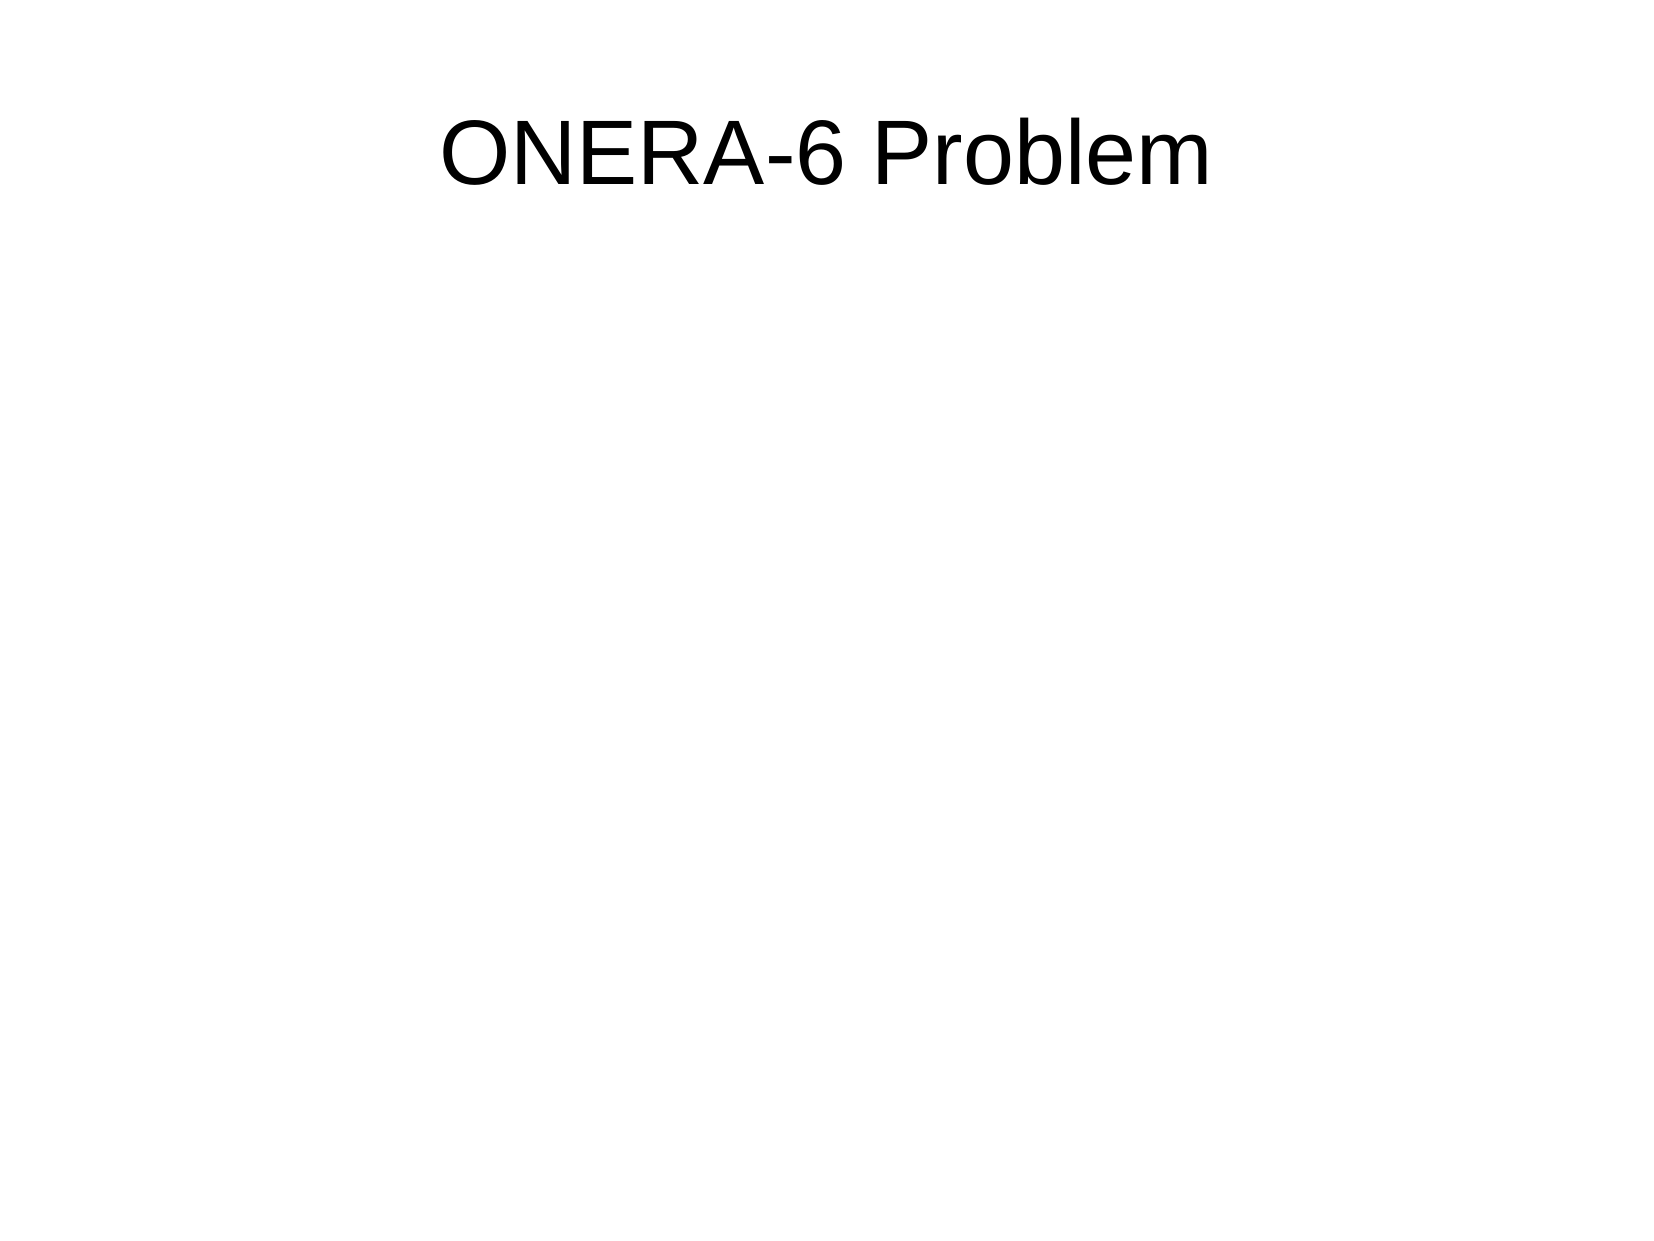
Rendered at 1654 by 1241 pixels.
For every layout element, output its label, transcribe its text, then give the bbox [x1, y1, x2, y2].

title ONERA-6 Problem [82, 49, 1571, 257]
